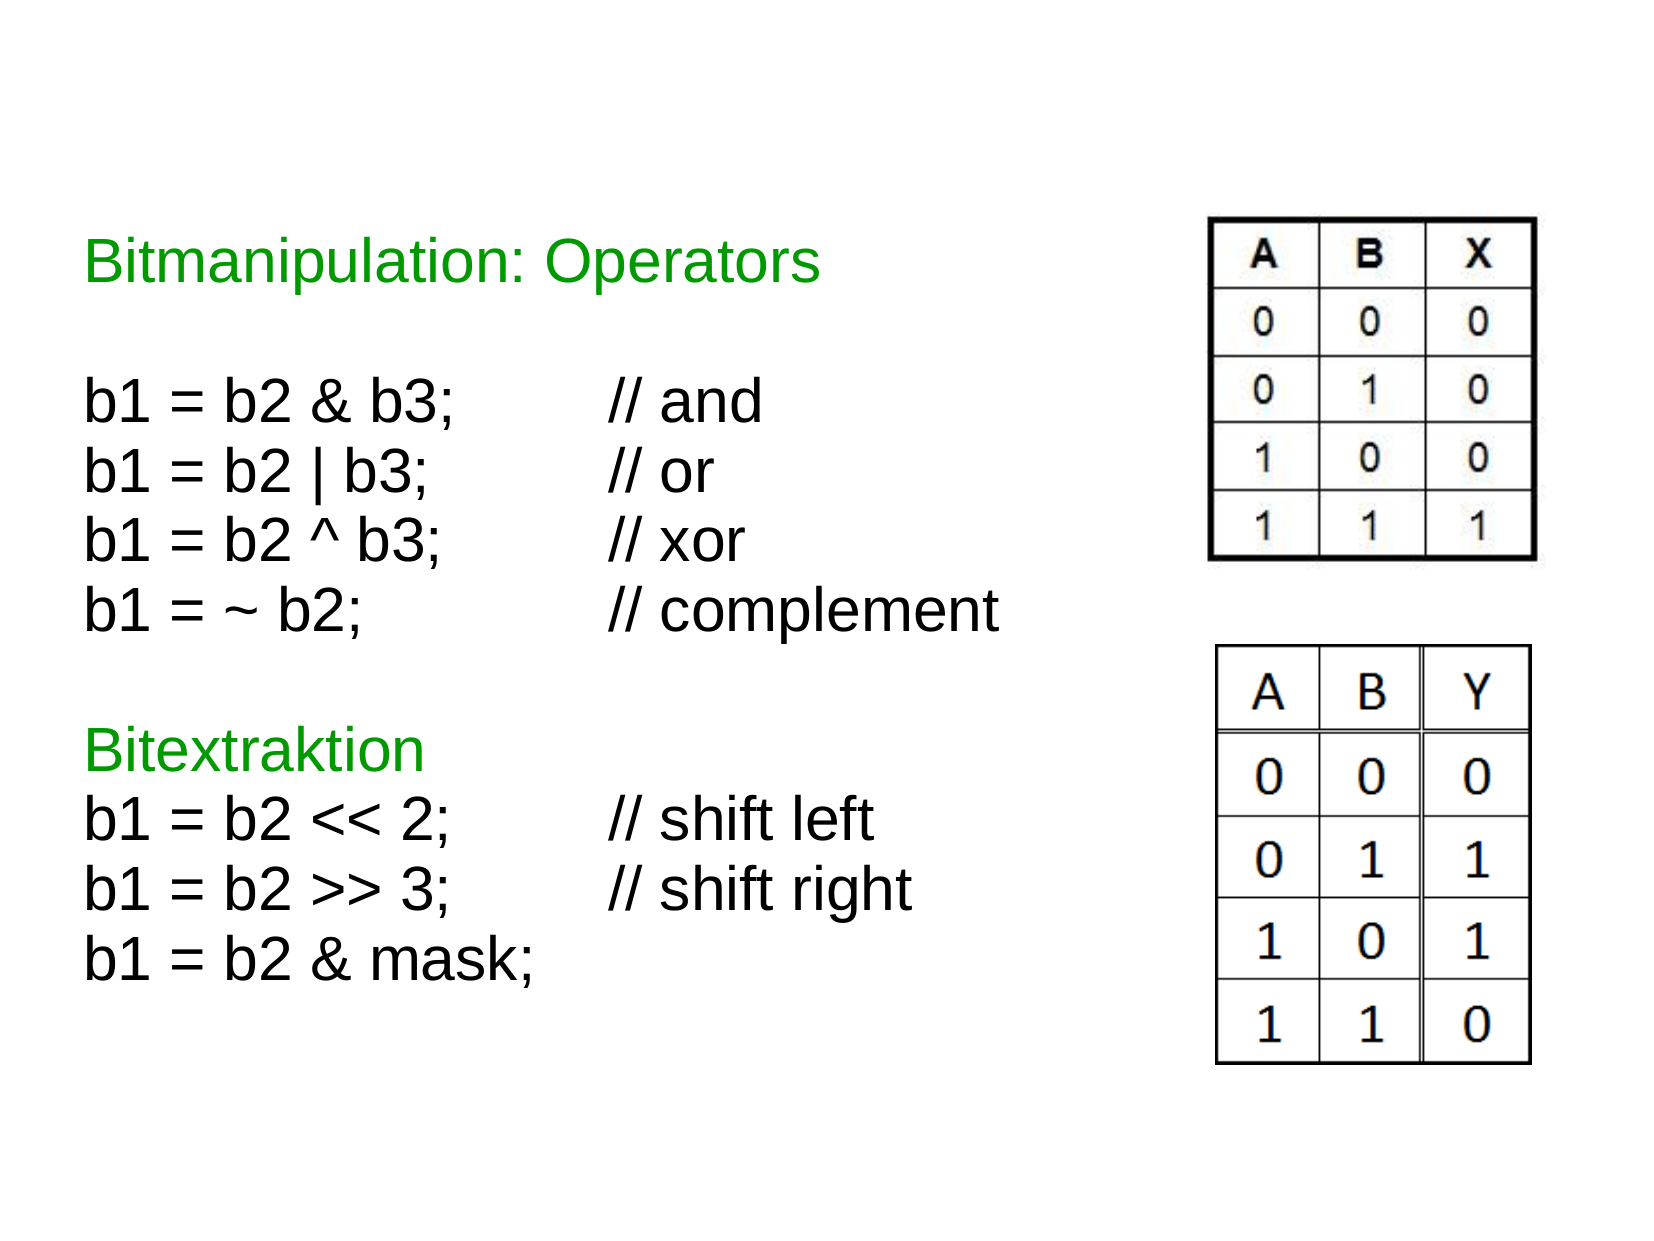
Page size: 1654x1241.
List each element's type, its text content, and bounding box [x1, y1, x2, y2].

picture [1215, 644, 1532, 1066]
picture [1155, 179, 1591, 616]
text_box Bitmanipulation: Operators b1 = b2 & b3; // and b1 = b2 | b3; // or b1 = b2 ^ b3; // xor b1 = ~ b2; // complement Bitextraktion b1 = b2 << 2; // shift left b1 = b2 >> 3; // shift right b1 = b2 & mask; [83, 225, 1501, 995]
